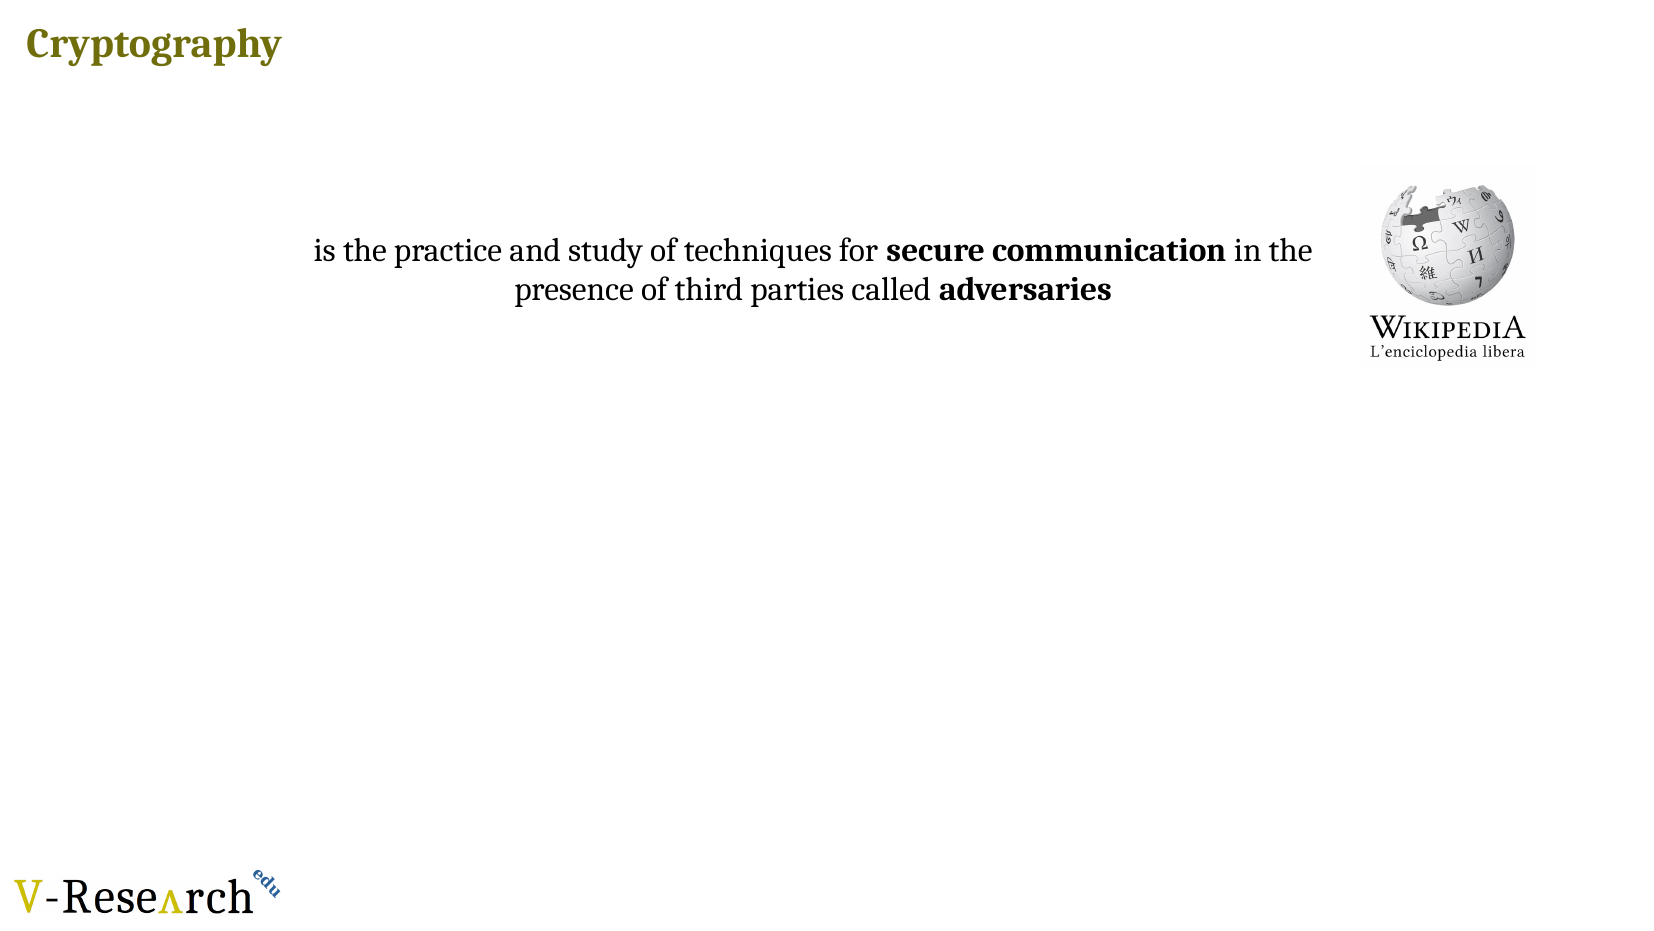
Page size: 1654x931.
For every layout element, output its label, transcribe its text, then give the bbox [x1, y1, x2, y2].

text_box is the practice and study of techniques for secure communication in the presence of third parties called adversaries [271, 224, 1355, 318]
picture [11, 876, 255, 916]
text_box Cryptography [11, 12, 1193, 77]
text_box edu [222, 847, 333, 931]
picture [1359, 165, 1536, 367]
